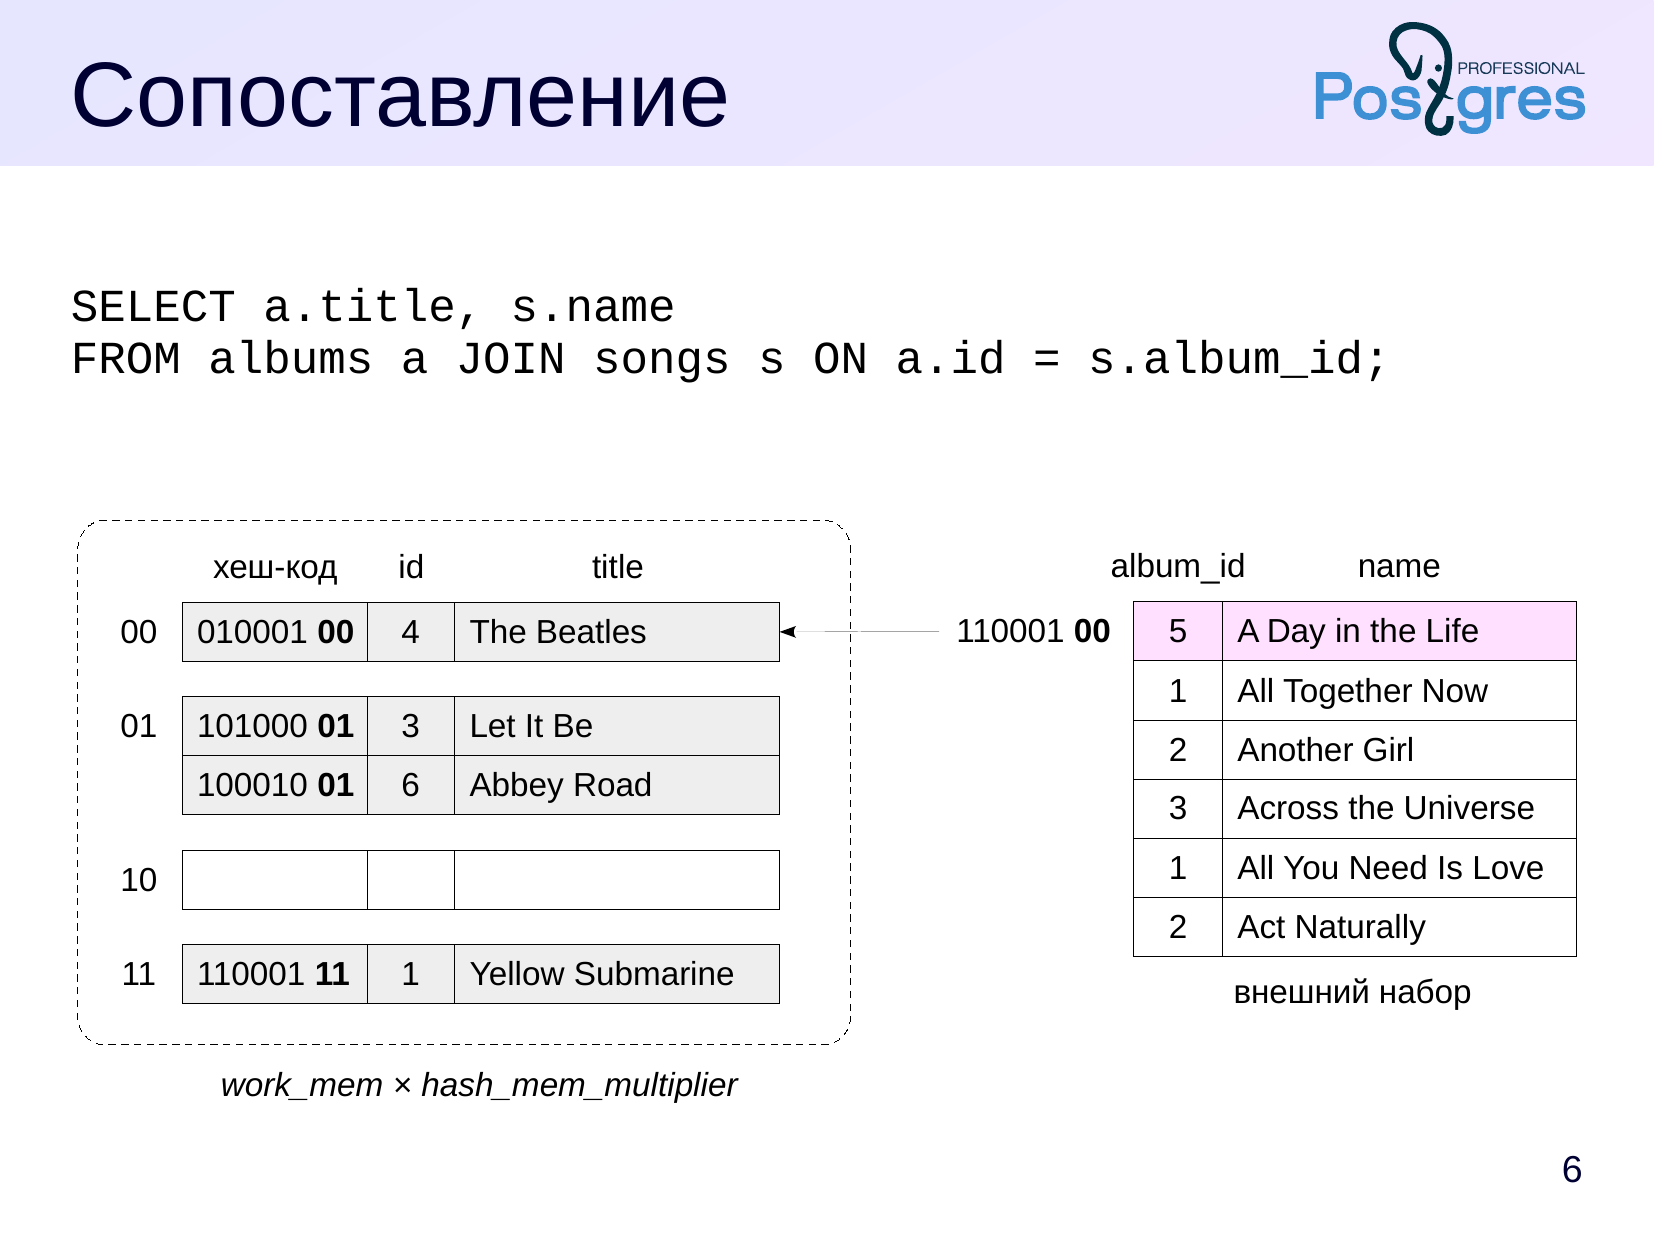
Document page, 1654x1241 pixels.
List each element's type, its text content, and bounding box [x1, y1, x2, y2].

text_box 3 [368, 696, 454, 755]
text_box 1 [1133, 839, 1222, 897]
text_box name [1223, 536, 1577, 596]
text_box All Together Now [1222, 660, 1577, 721]
text_box Yellow Submarine [454, 944, 780, 1004]
text_box Let It Be [454, 696, 780, 755]
text_box 5 [1133, 601, 1222, 660]
text_box 110001 11 [182, 944, 368, 1004]
list SELECT a.title, s.name FROM albums a JOIN songs s ON a.id = s.album_id; [70, 283, 1583, 1141]
text_box Another Girl [1222, 721, 1577, 779]
text_box 3 [1133, 779, 1222, 839]
text_box 1 [368, 944, 454, 1004]
text_box Act Naturally [1222, 897, 1577, 957]
text_box work_mem × hash_mem_multiplier [205, 1059, 754, 1112]
text_box 00 [94, 602, 182, 662]
text_box 01 [94, 696, 182, 755]
text_box 10 [94, 850, 182, 910]
text_box title [455, 537, 781, 597]
text_box id [368, 537, 455, 597]
text_box The Beatles [454, 602, 780, 662]
text_box 010001 00 [182, 602, 368, 662]
text_box 100010 01 [182, 755, 368, 815]
text_box All You Need Is Love [1222, 839, 1577, 897]
text_box 2 [1133, 897, 1222, 957]
title Сопоставление [70, 43, 1261, 151]
text_box 4 [368, 602, 454, 662]
text_box 101000 01 [182, 696, 368, 755]
text_box 11 [94, 944, 182, 1004]
text_box 1 [1133, 660, 1222, 721]
text_box 2 [1133, 721, 1222, 779]
text_box 6 [368, 755, 454, 815]
text_box album_id [1133, 536, 1223, 596]
text_box 110001 00 [939, 601, 1128, 661]
text_box внешний набор [1134, 965, 1572, 1018]
text_box Abbey Road [454, 755, 780, 815]
text_box Across the Universe [1222, 779, 1577, 839]
text_box [77, 520, 851, 1045]
text_box хеш-код [183, 537, 368, 597]
text_box A Day in the Life [1222, 601, 1577, 660]
